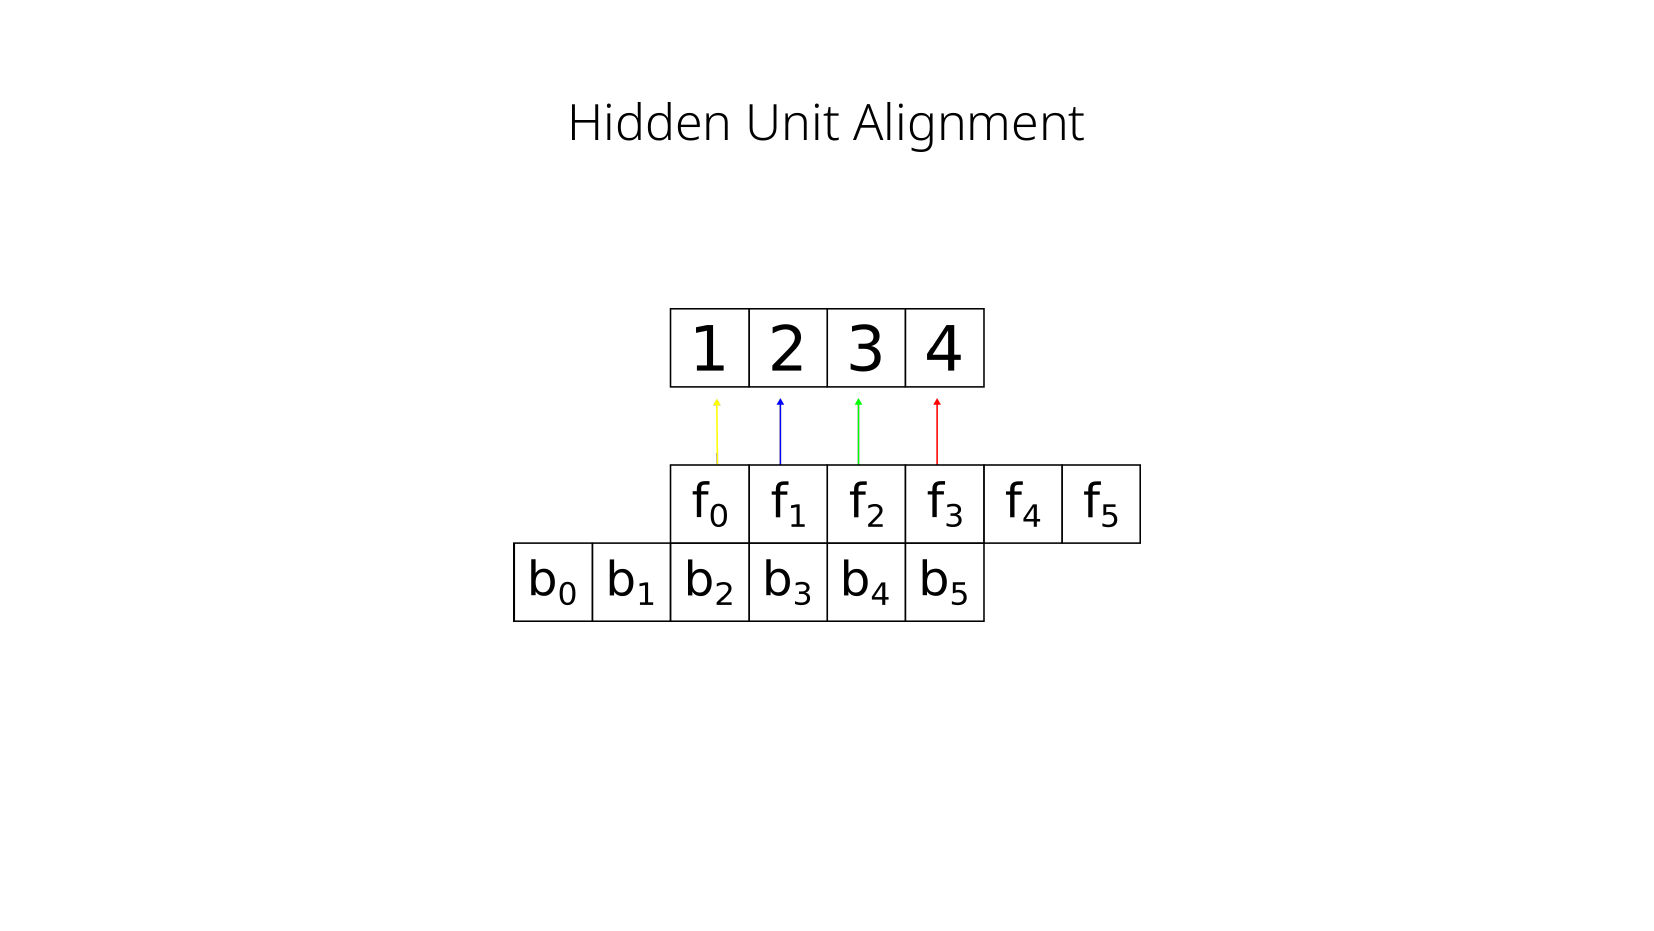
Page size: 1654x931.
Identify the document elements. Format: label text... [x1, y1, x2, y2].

text_box Hidden Unit Alignment [359, 87, 1295, 273]
picture [513, 308, 1141, 623]
